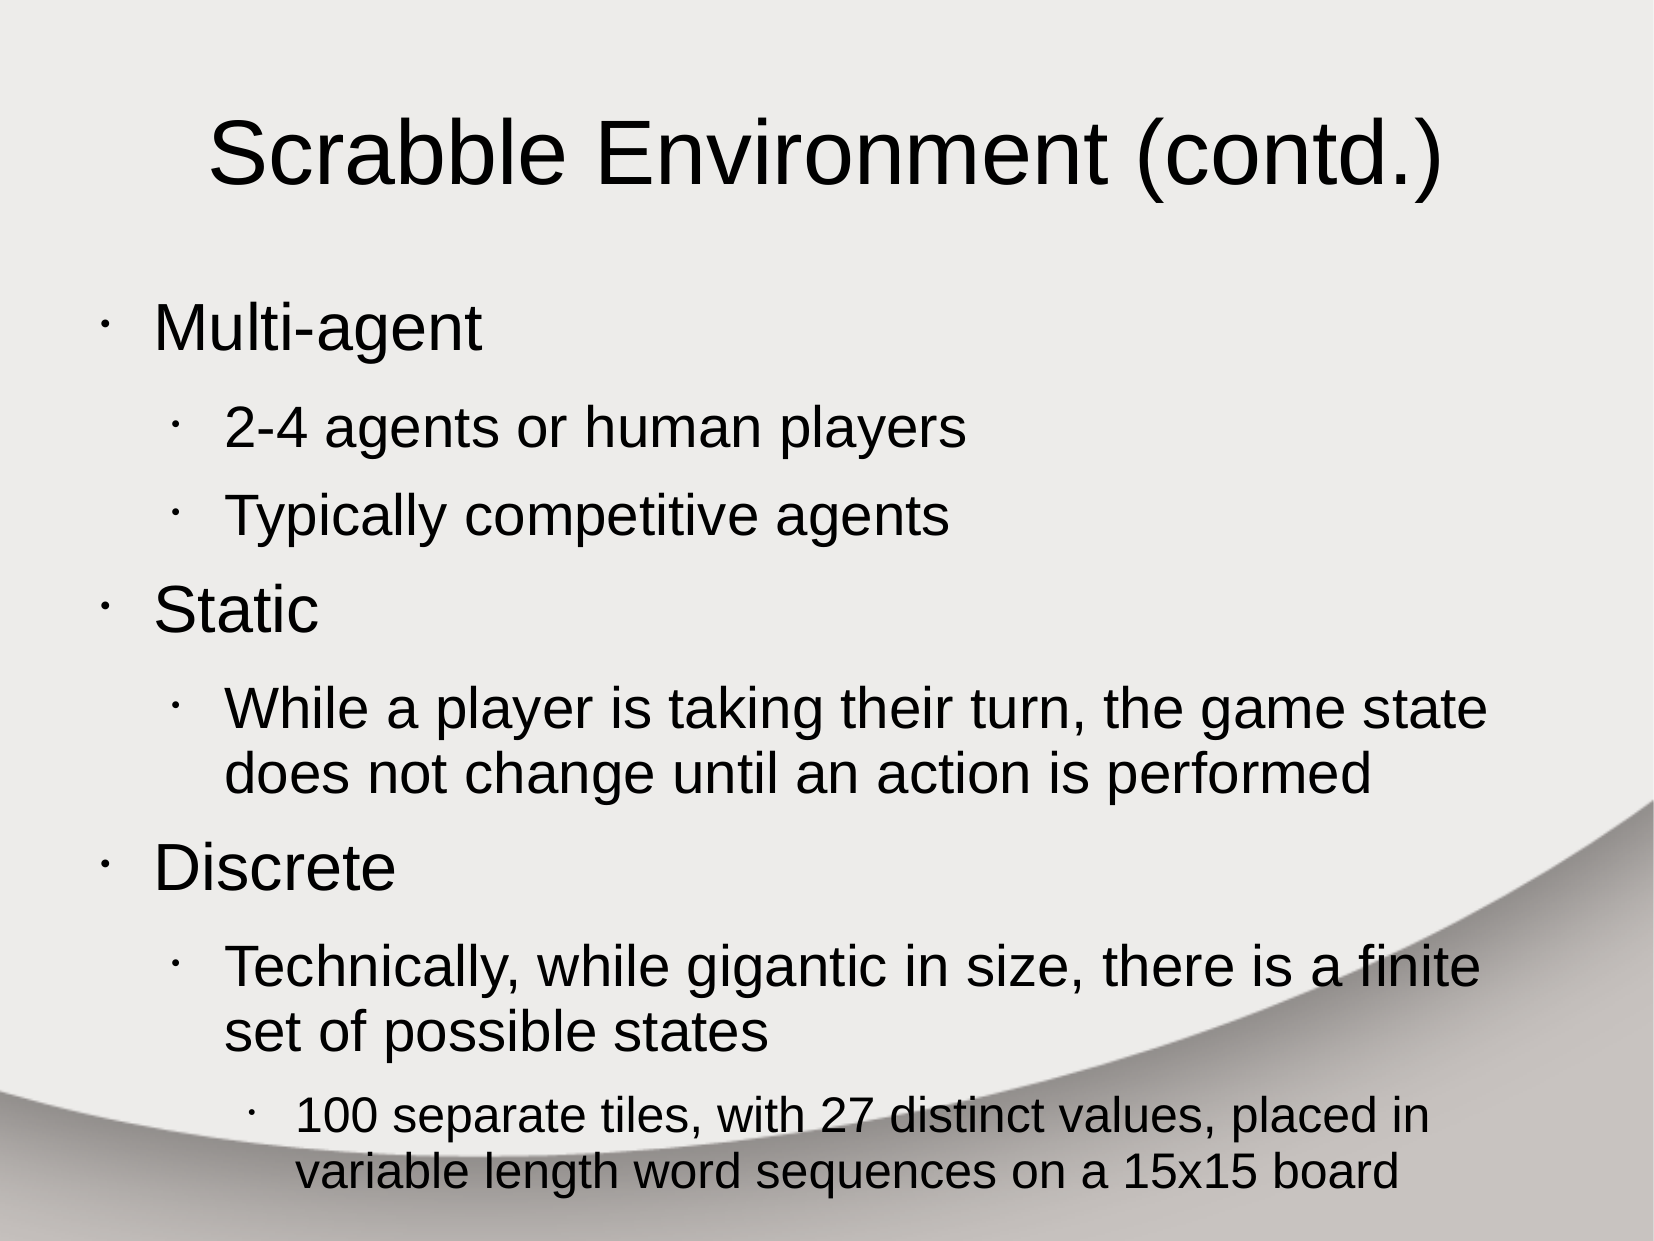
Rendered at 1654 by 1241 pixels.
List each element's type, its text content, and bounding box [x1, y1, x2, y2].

title Scrabble Environment (contd.) [82, 56, 1571, 250]
list Multi-agent 2-4 agents or human players Typically competitive agents Static While a player is taking their turn, the game state does not change until an action is performed Discrete Technically, while gigantic in size, there is a finite set of possible states 100 separate tiles, with 27 distinct values, placed in variable length word sequences on a 15x15 board [82, 290, 1571, 1198]
picture [0, 0, 1654, 1241]
